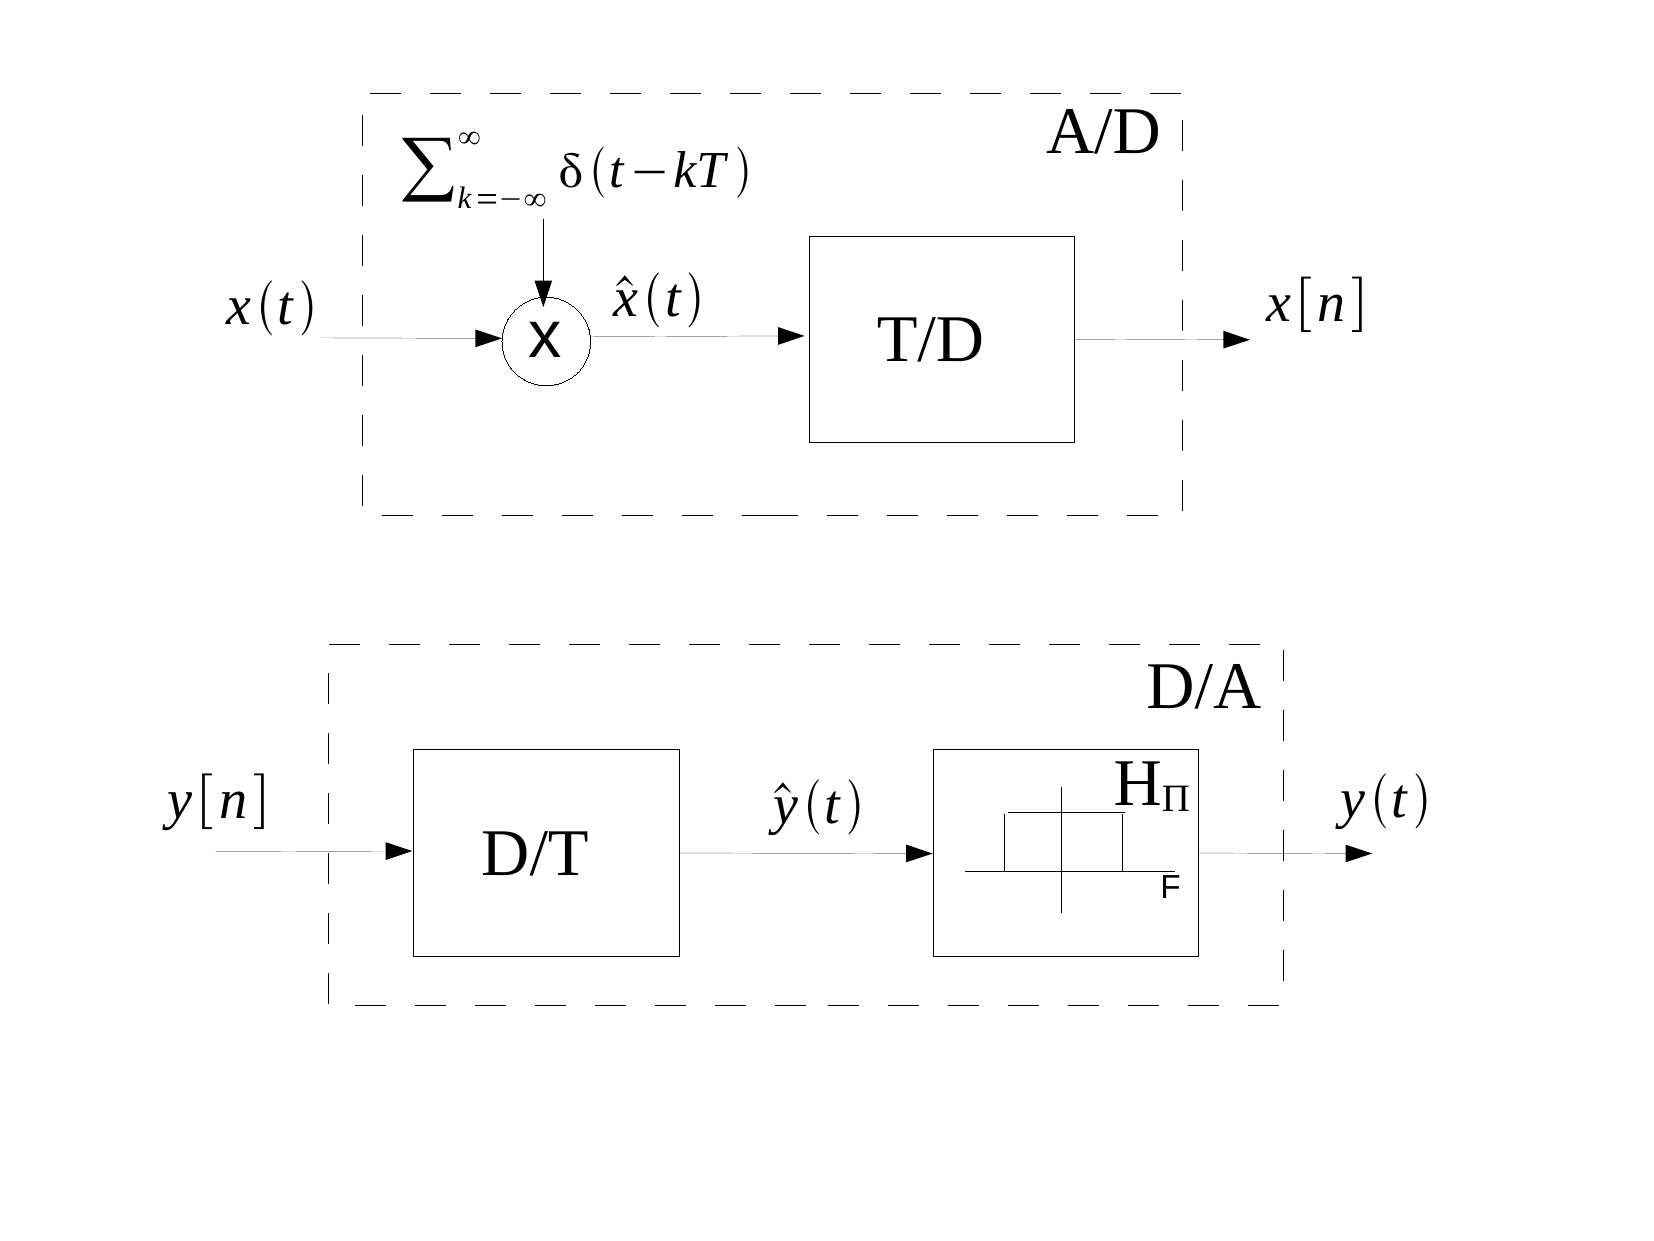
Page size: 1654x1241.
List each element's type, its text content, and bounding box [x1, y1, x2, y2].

chart [215, 275, 324, 340]
text_box HП [1098, 738, 1282, 850]
text_box x [513, 289, 603, 379]
chart [153, 768, 274, 833]
text_box D/A [1131, 641, 1315, 731]
chart [1326, 767, 1437, 832]
chart [602, 266, 711, 331]
chart [759, 773, 870, 838]
text_box F [1145, 861, 1211, 931]
text_box D/T [466, 807, 650, 897]
text_box A/D [1031, 86, 1215, 176]
text_box T/D [862, 294, 1046, 384]
chart [392, 118, 758, 217]
chart [1255, 271, 1372, 336]
